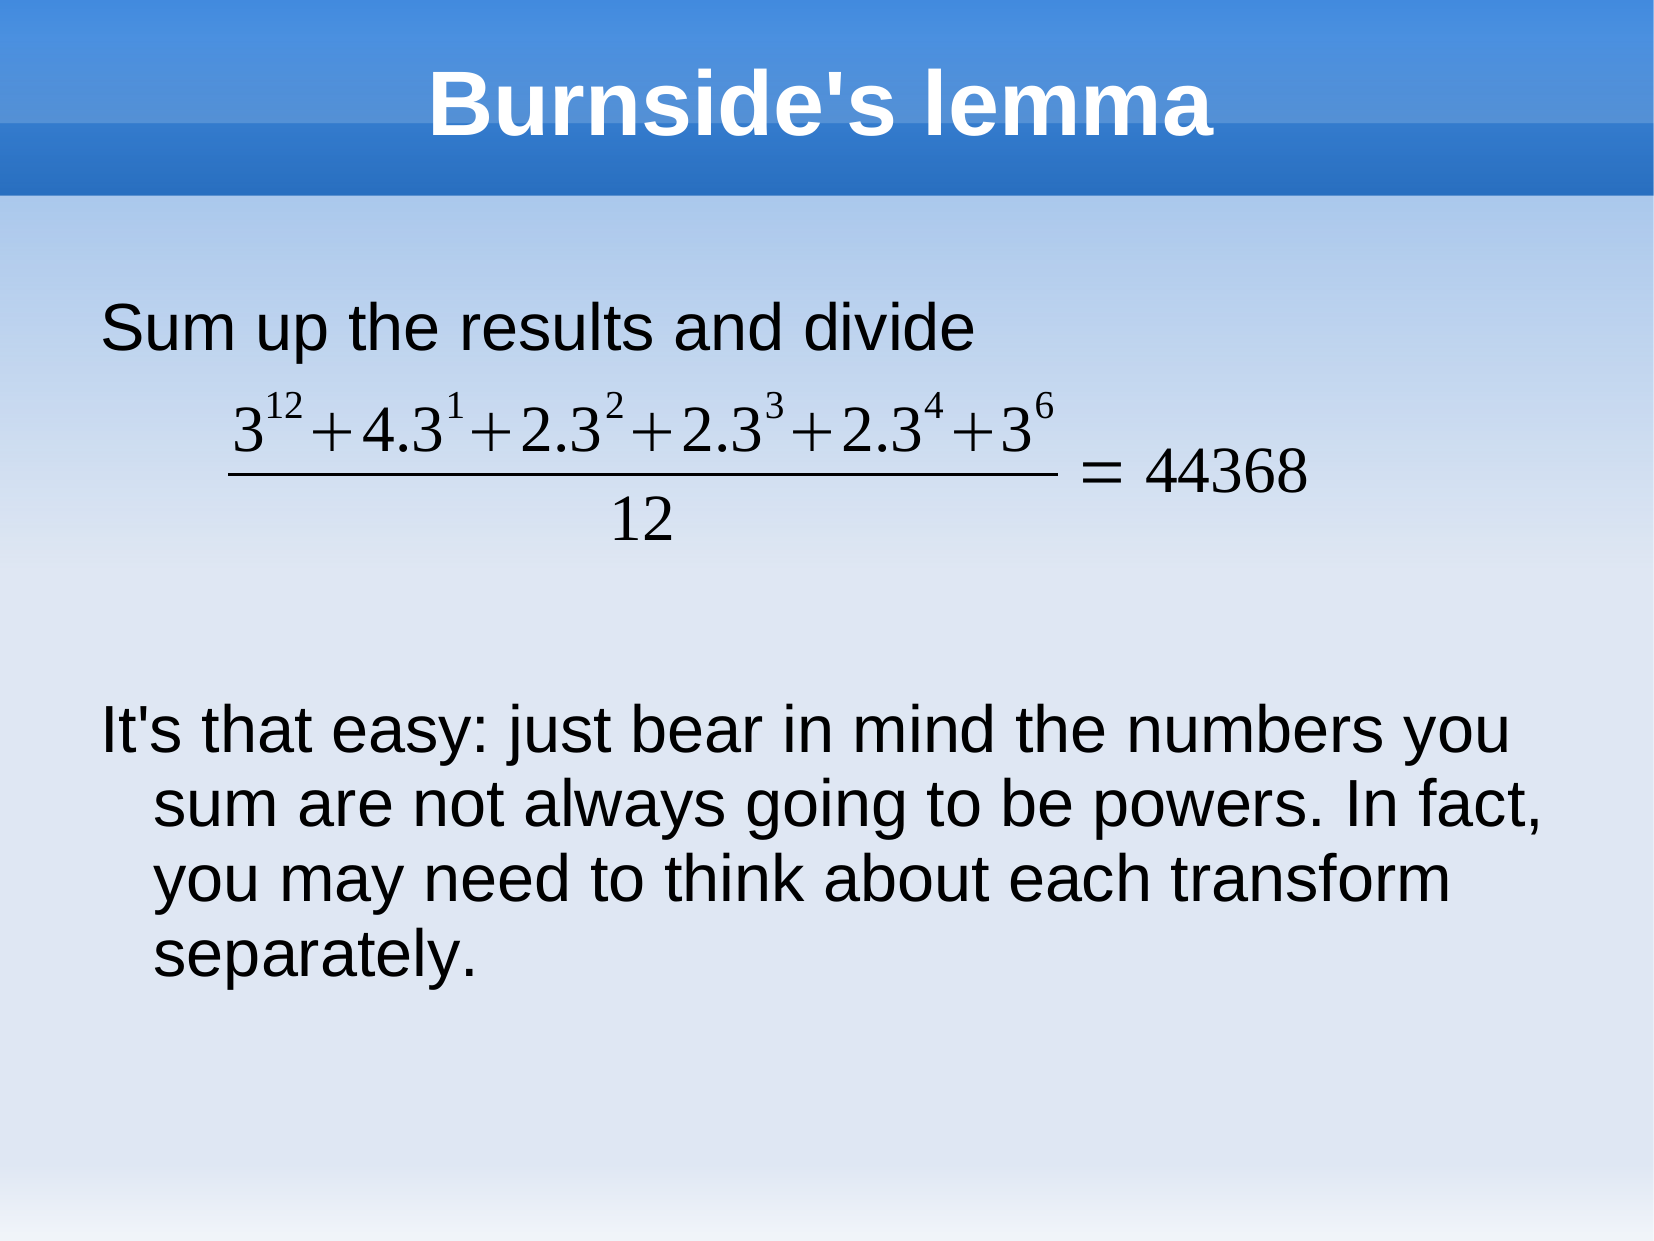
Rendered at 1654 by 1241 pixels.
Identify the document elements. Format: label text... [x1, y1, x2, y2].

title Burnside's lemma [76, 0, 1565, 208]
chart [218, 381, 1315, 560]
list Sum up the results and divide It's that easy: just bear in mind the numbers you sum are not always going to be powers. In fact, you may need to think about each transform separately. [82, 290, 1571, 1094]
picture [0, 0, 1654, 1241]
